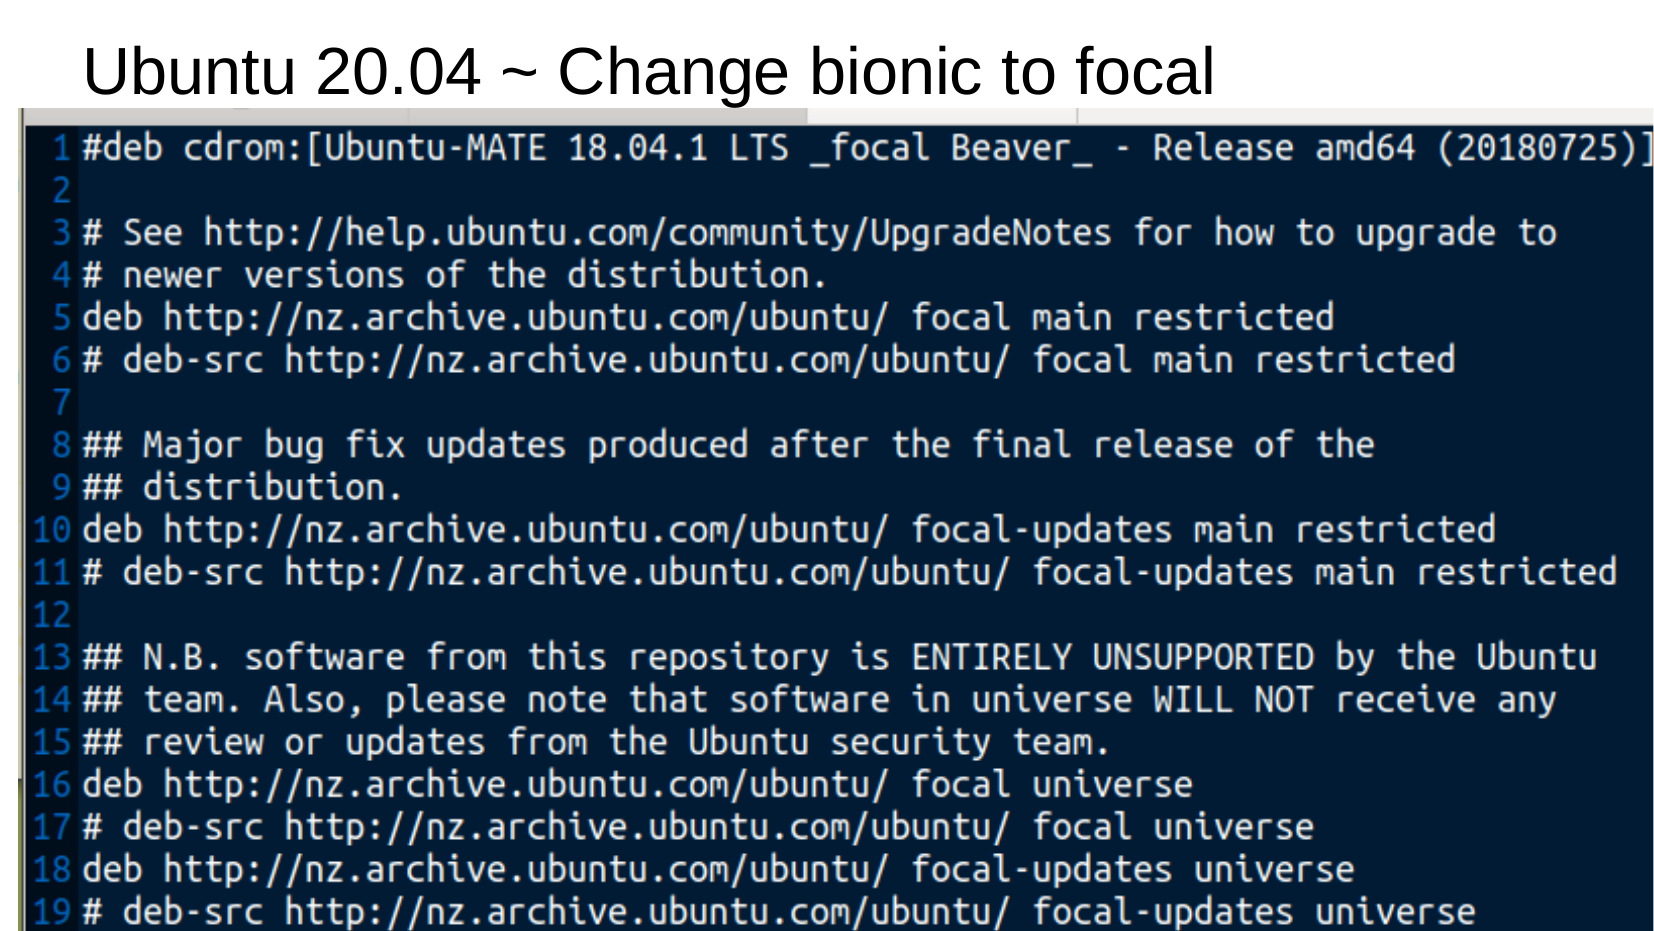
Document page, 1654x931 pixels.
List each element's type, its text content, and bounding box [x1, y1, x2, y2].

picture [18, 108, 1654, 931]
title Ubuntu 20.04 ~ Change bionic to focal [82, 34, 1571, 108]
